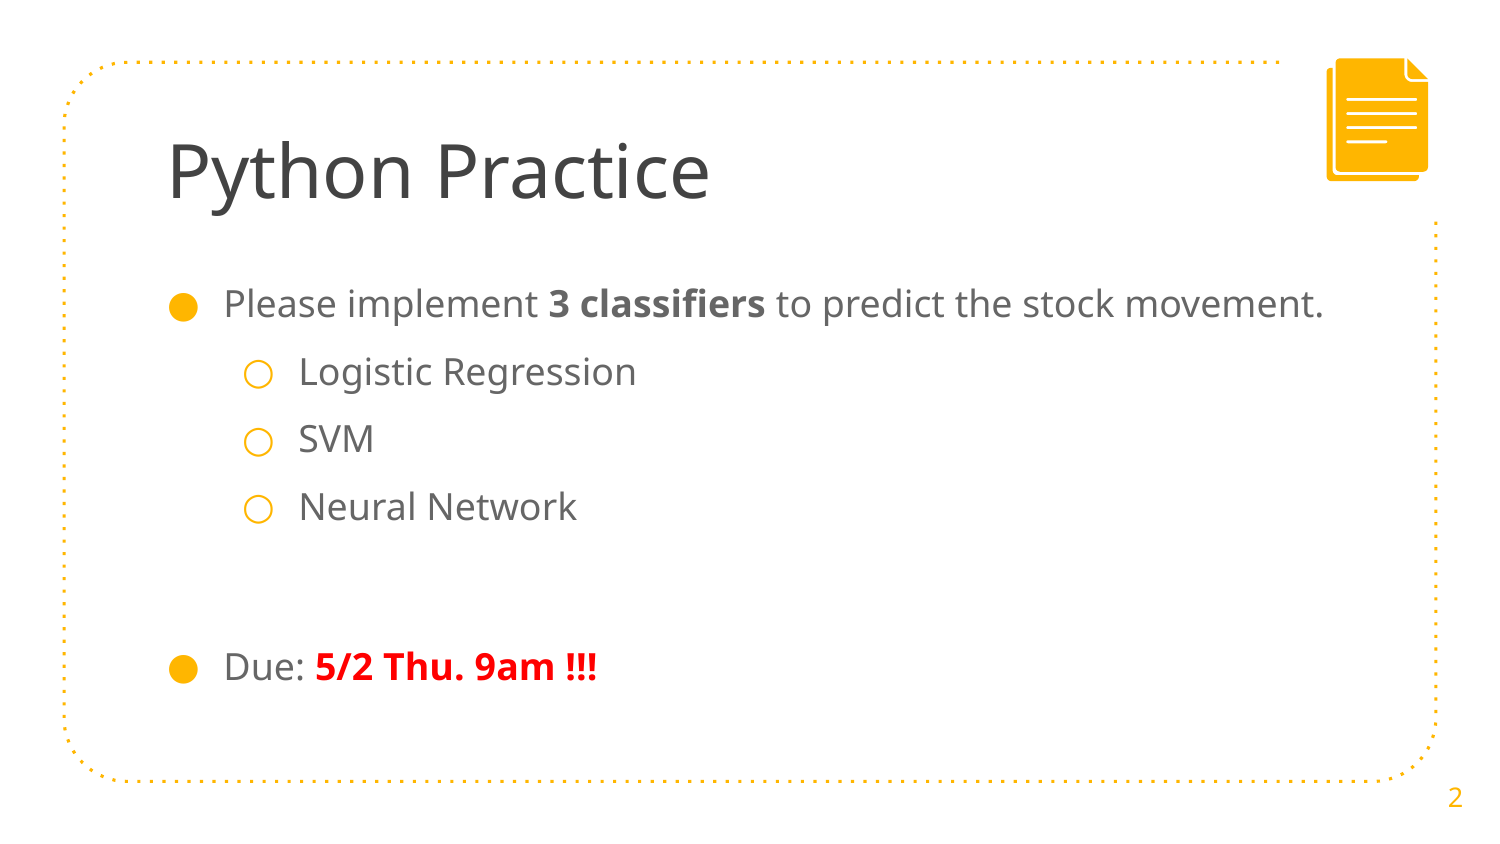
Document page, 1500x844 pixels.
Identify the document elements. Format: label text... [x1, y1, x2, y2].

list Please implement 3 classifiers to predict the stock movement. Logistic Regression SVM Neural Network Due: 5/2 Thu. 9am !!! [133, 242, 1391, 753]
title Python Practice [151, 108, 1278, 218]
text_box [1335, 58, 1429, 172]
slide_number 1 [1411, 753, 1500, 844]
text_box [1326, 67, 1419, 182]
text_box [1407, 58, 1429, 80]
